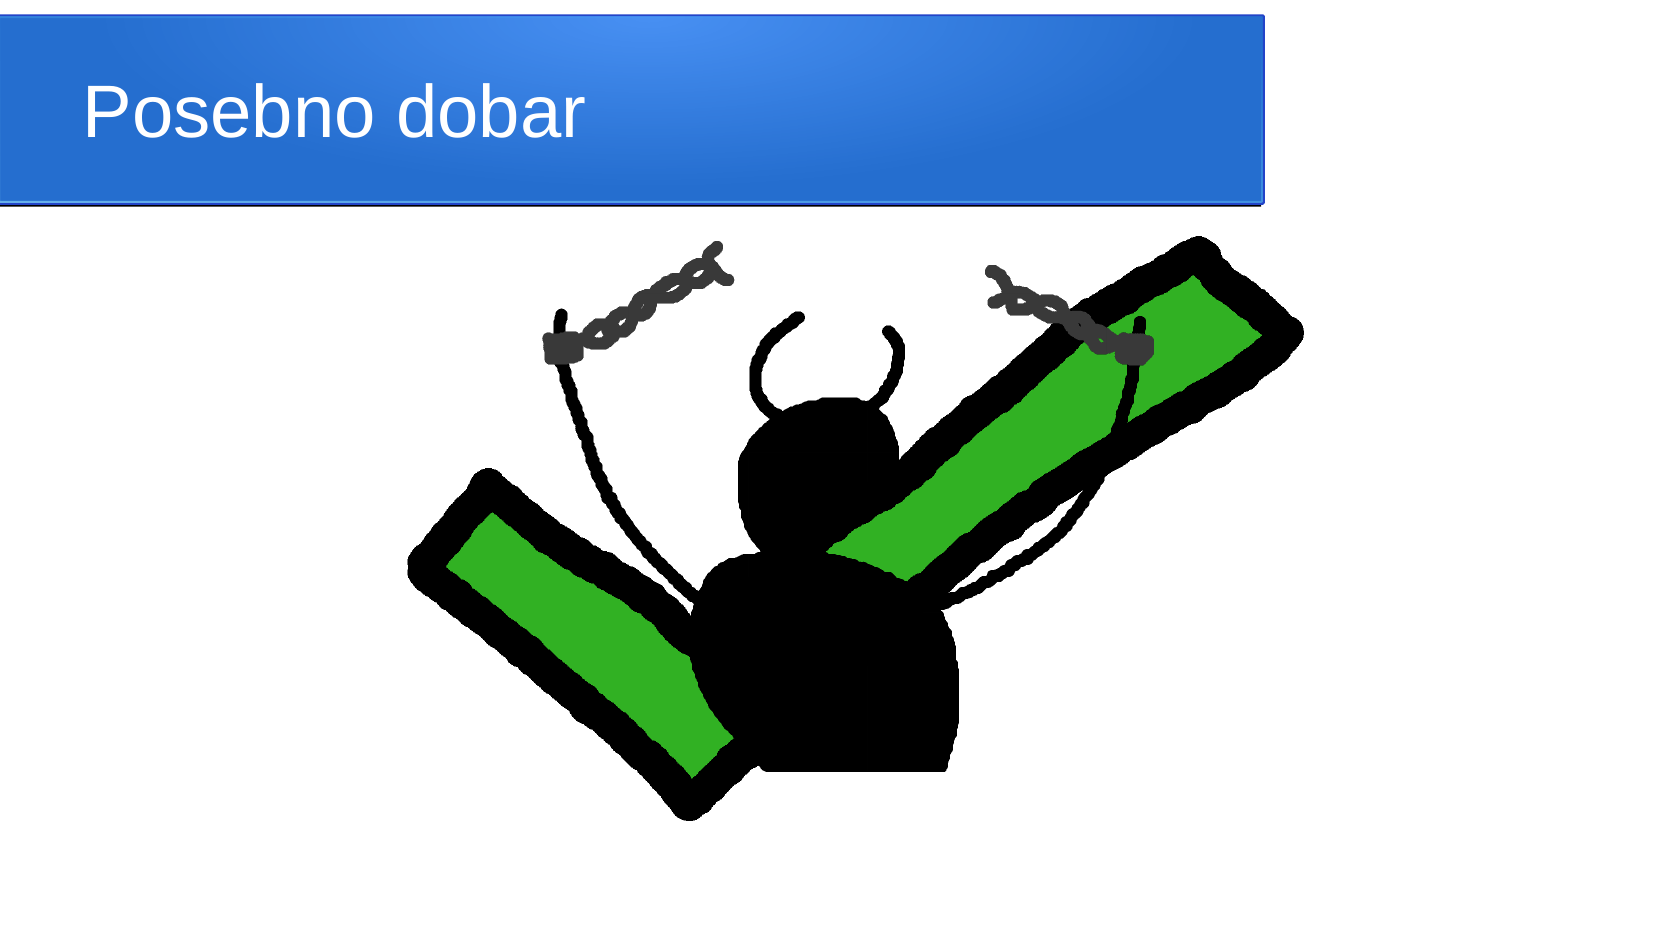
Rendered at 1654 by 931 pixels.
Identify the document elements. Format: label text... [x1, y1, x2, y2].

picture [166, 106, 1471, 931]
title Posebno dobar [82, 35, 1235, 189]
